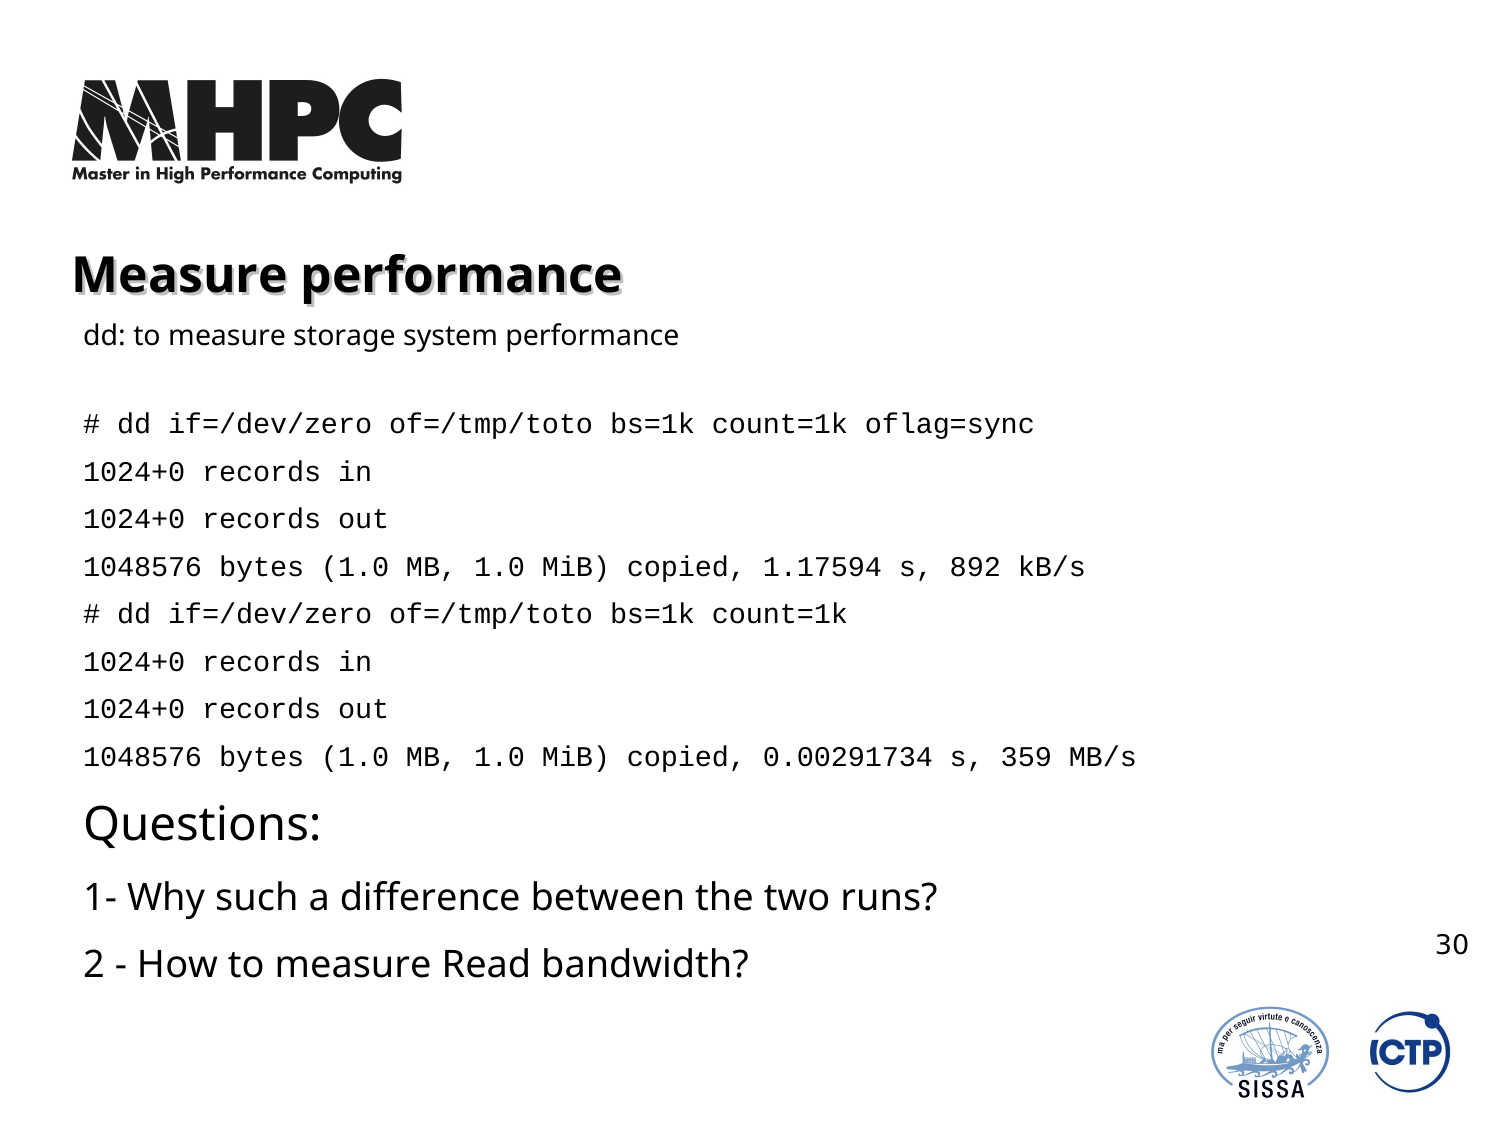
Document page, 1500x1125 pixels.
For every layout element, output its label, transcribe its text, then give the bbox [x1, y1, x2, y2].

list dd: to measure storage system performance # dd if=/dev/zero of=/tmp/toto bs=1k count=1k oflag=sync 1024+0 records in 1024+0 records out 1048576 bytes (1.0 MB, 1.0 MiB) copied, 1.17594 s, 892 kB/s # dd if=/dev/zero of=/tmp/toto bs=1k count=1k 1024+0 records in 1024+0 records out 1048576 bytes (1.0 MB, 1.0 MiB) copied, 0.00291734 s, 359 MB/s Questions: 1- Why such a difference between the two runs? 2 - How to measure Read bandwidth? [68, 314, 1441, 989]
picture [13, 10, 1500, 1125]
title Measure performance [71, 179, 1293, 314]
